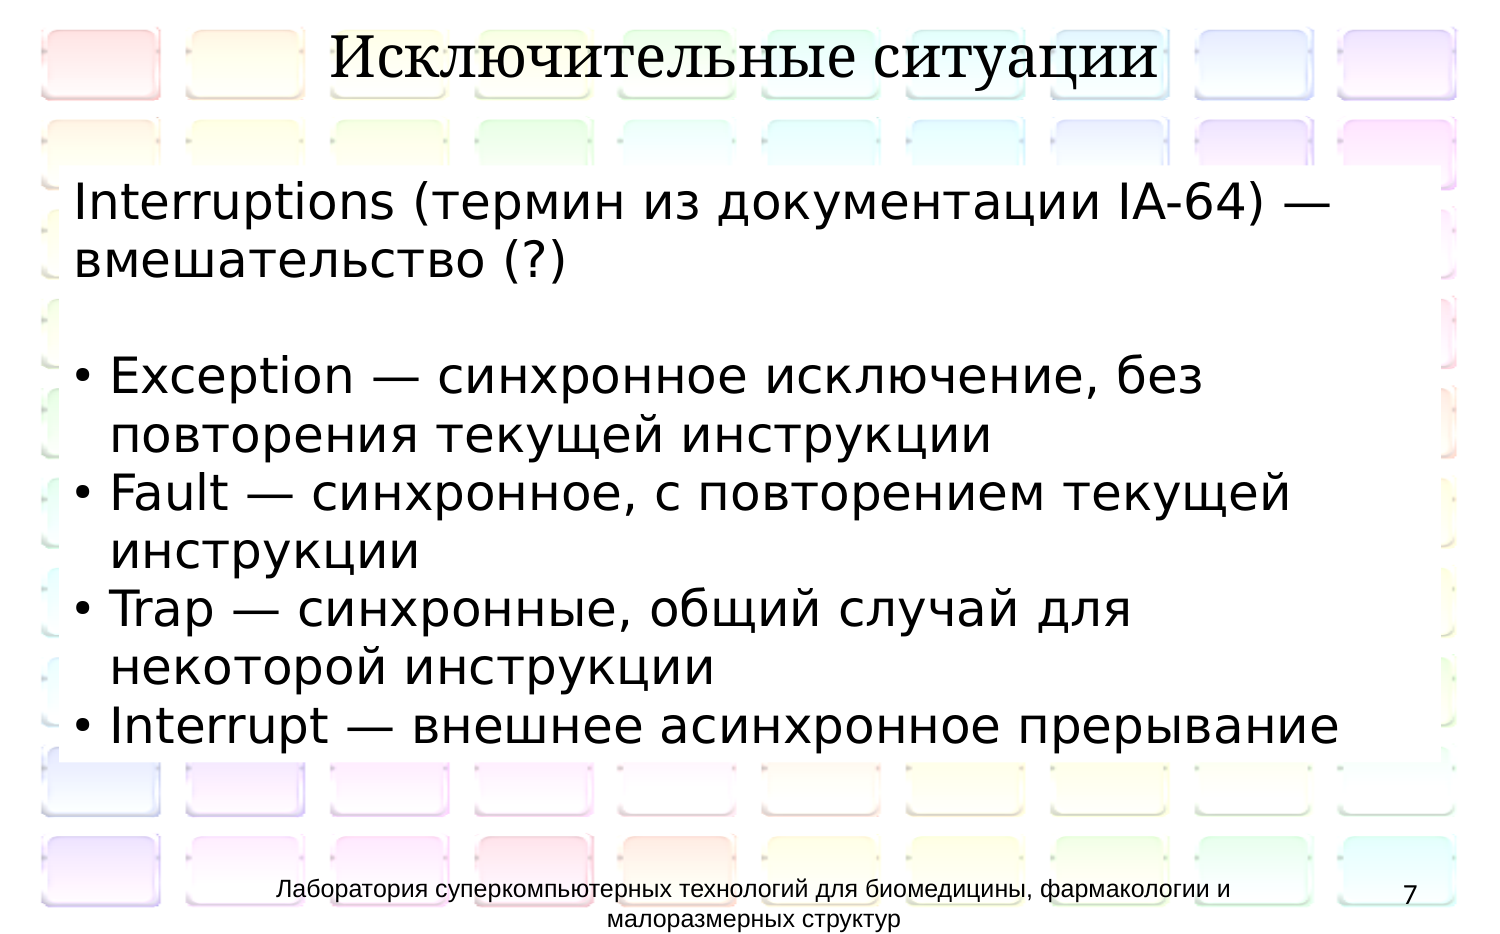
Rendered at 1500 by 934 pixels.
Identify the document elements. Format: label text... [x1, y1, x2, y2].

title Исключительные ситуации [69, 11, 1420, 92]
picture [0, 0, 1500, 934]
text_box Лаборатория суперкомпьютерных технологий для биомедицины, фармакологии и малоразмерных структур [171, 864, 1338, 915]
text_box <номер> [1387, 868, 1473, 918]
text_box Interruptions (термин из документации IA-64) — вмешательство (?) Exception — синхронное исключение, без повторения текущей инструкции Fault — синхронное, с повторением текущей инструкции Trap — синхронные, общий случай для некоторой инструкции Interrupt — внешнее асинхронное прерывание [59, 165, 1441, 763]
